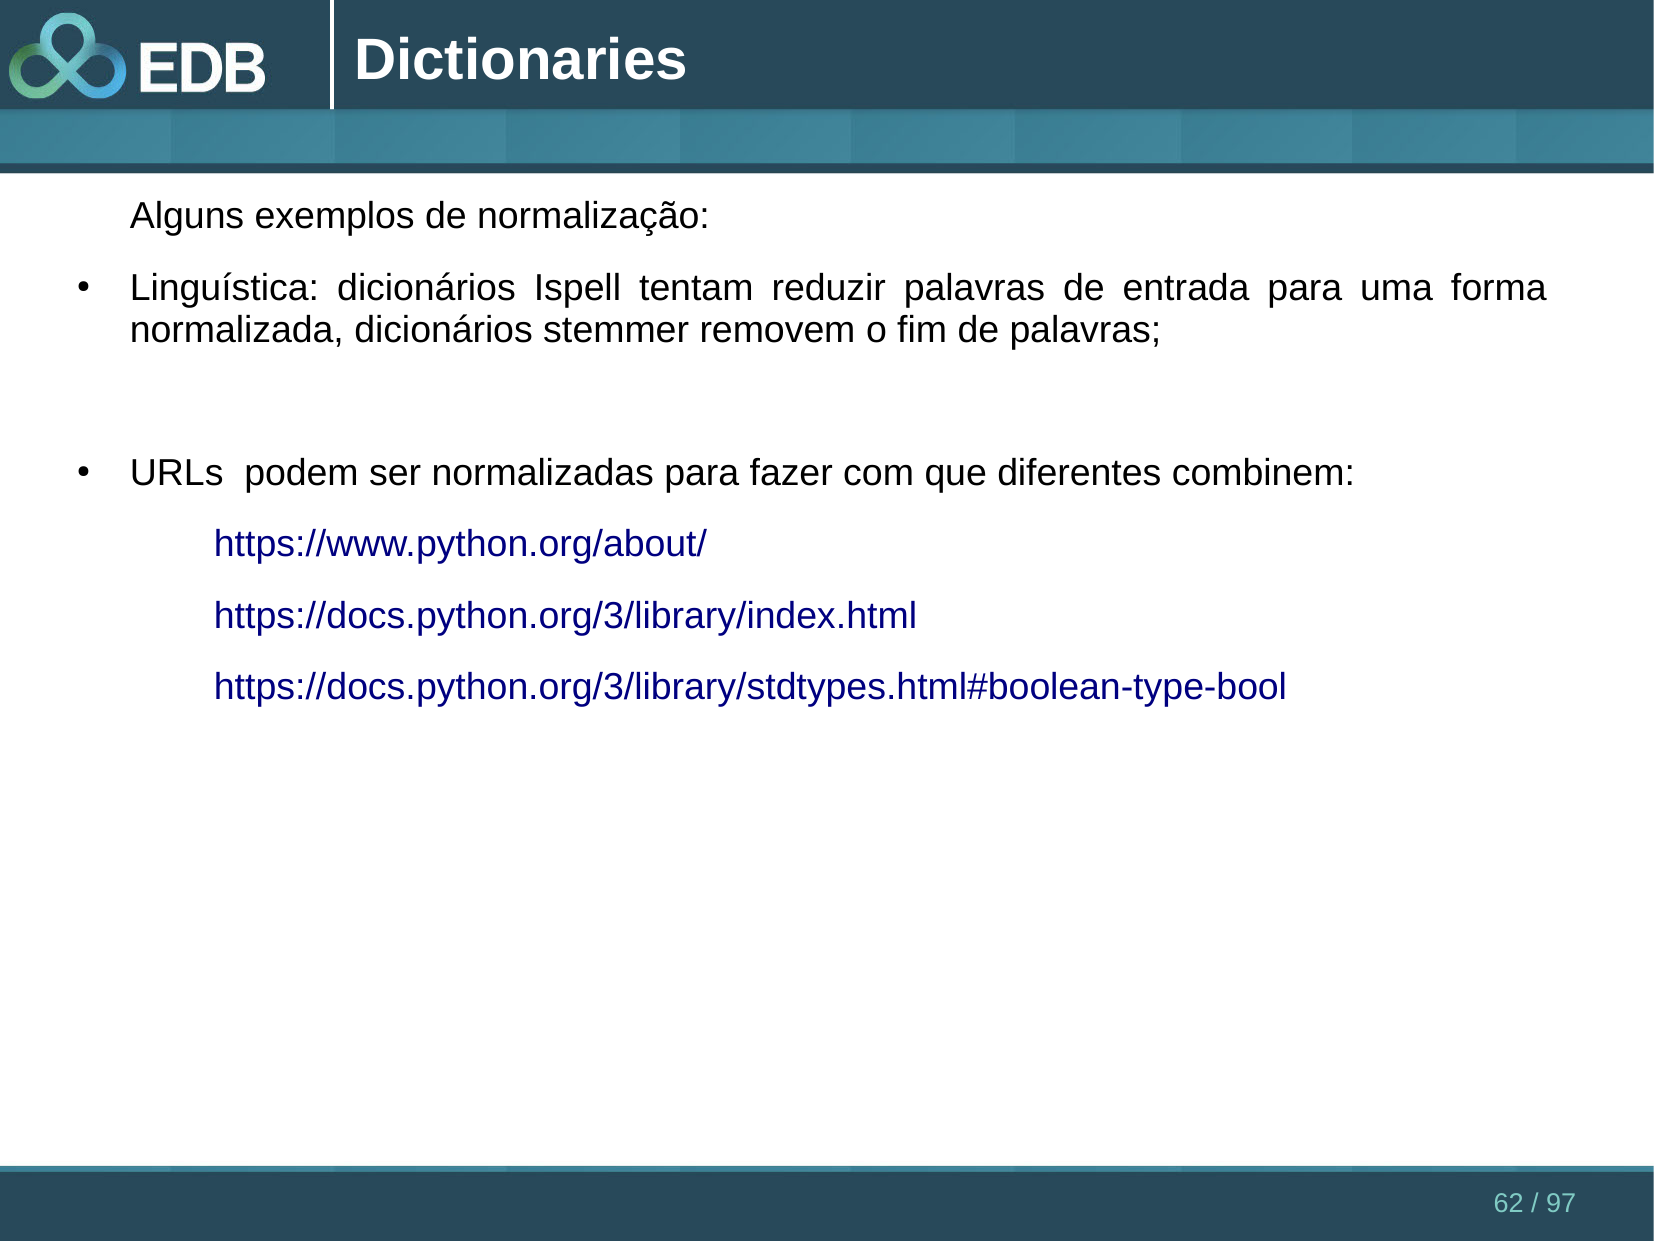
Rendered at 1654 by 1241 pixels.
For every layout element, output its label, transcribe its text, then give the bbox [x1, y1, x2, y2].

picture [0, 0, 1654, 1241]
title Dictionaries [354, 0, 1625, 125]
list Alguns exemplos de normalização: Linguística: dicionários Ispell tentam reduzir palavras de entrada para uma forma normalizada, dicionários stemmer removem o fim de palavras; URLs podem ser normalizadas para fazer com que diferentes combinem: https://www.python.org/about/ https://docs.python.org/3/library/index.html https://docs.python.org/3/library/stdtypes.html#boolean-type-bool [59, 194, 1548, 1023]
